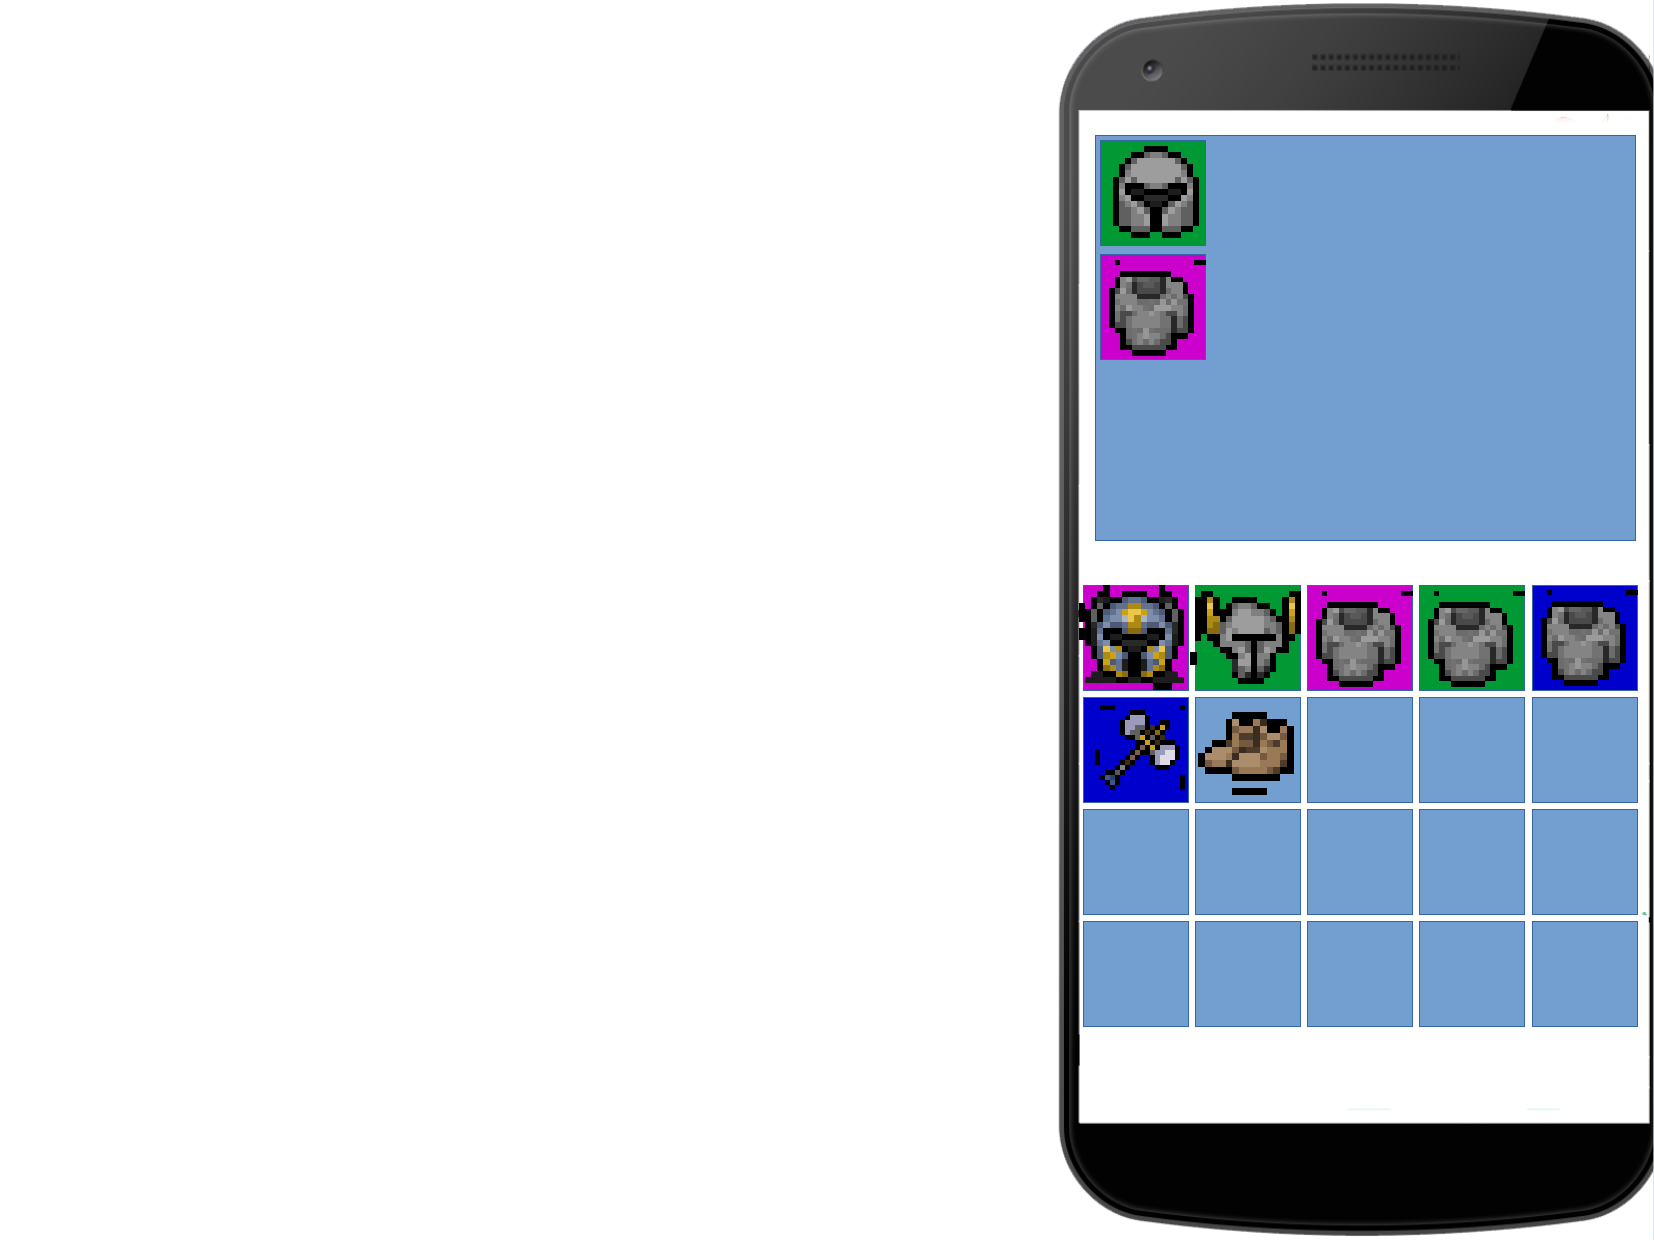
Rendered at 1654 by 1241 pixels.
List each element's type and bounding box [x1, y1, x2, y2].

text_box [1307, 809, 1413, 915]
text_box [1532, 921, 1638, 1027]
text_box [1419, 699, 1525, 803]
text_box [1083, 921, 1189, 1027]
text_box [1532, 698, 1638, 803]
text_box [1307, 699, 1413, 803]
text_box [1083, 697, 1189, 803]
text_box [1307, 921, 1413, 1027]
text_box [1419, 585, 1525, 591]
text_box [1308, 585, 1413, 591]
text_box [1532, 809, 1638, 915]
text_box [1195, 796, 1301, 803]
text_box [1419, 809, 1525, 915]
text_box [1195, 921, 1301, 1027]
text_box [1095, 135, 1636, 541]
text_box [1195, 809, 1301, 915]
text_box [1083, 809, 1189, 915]
text_box [1532, 585, 1638, 590]
text_box [1419, 921, 1525, 1027]
picture [1037, 0, 1654, 1241]
